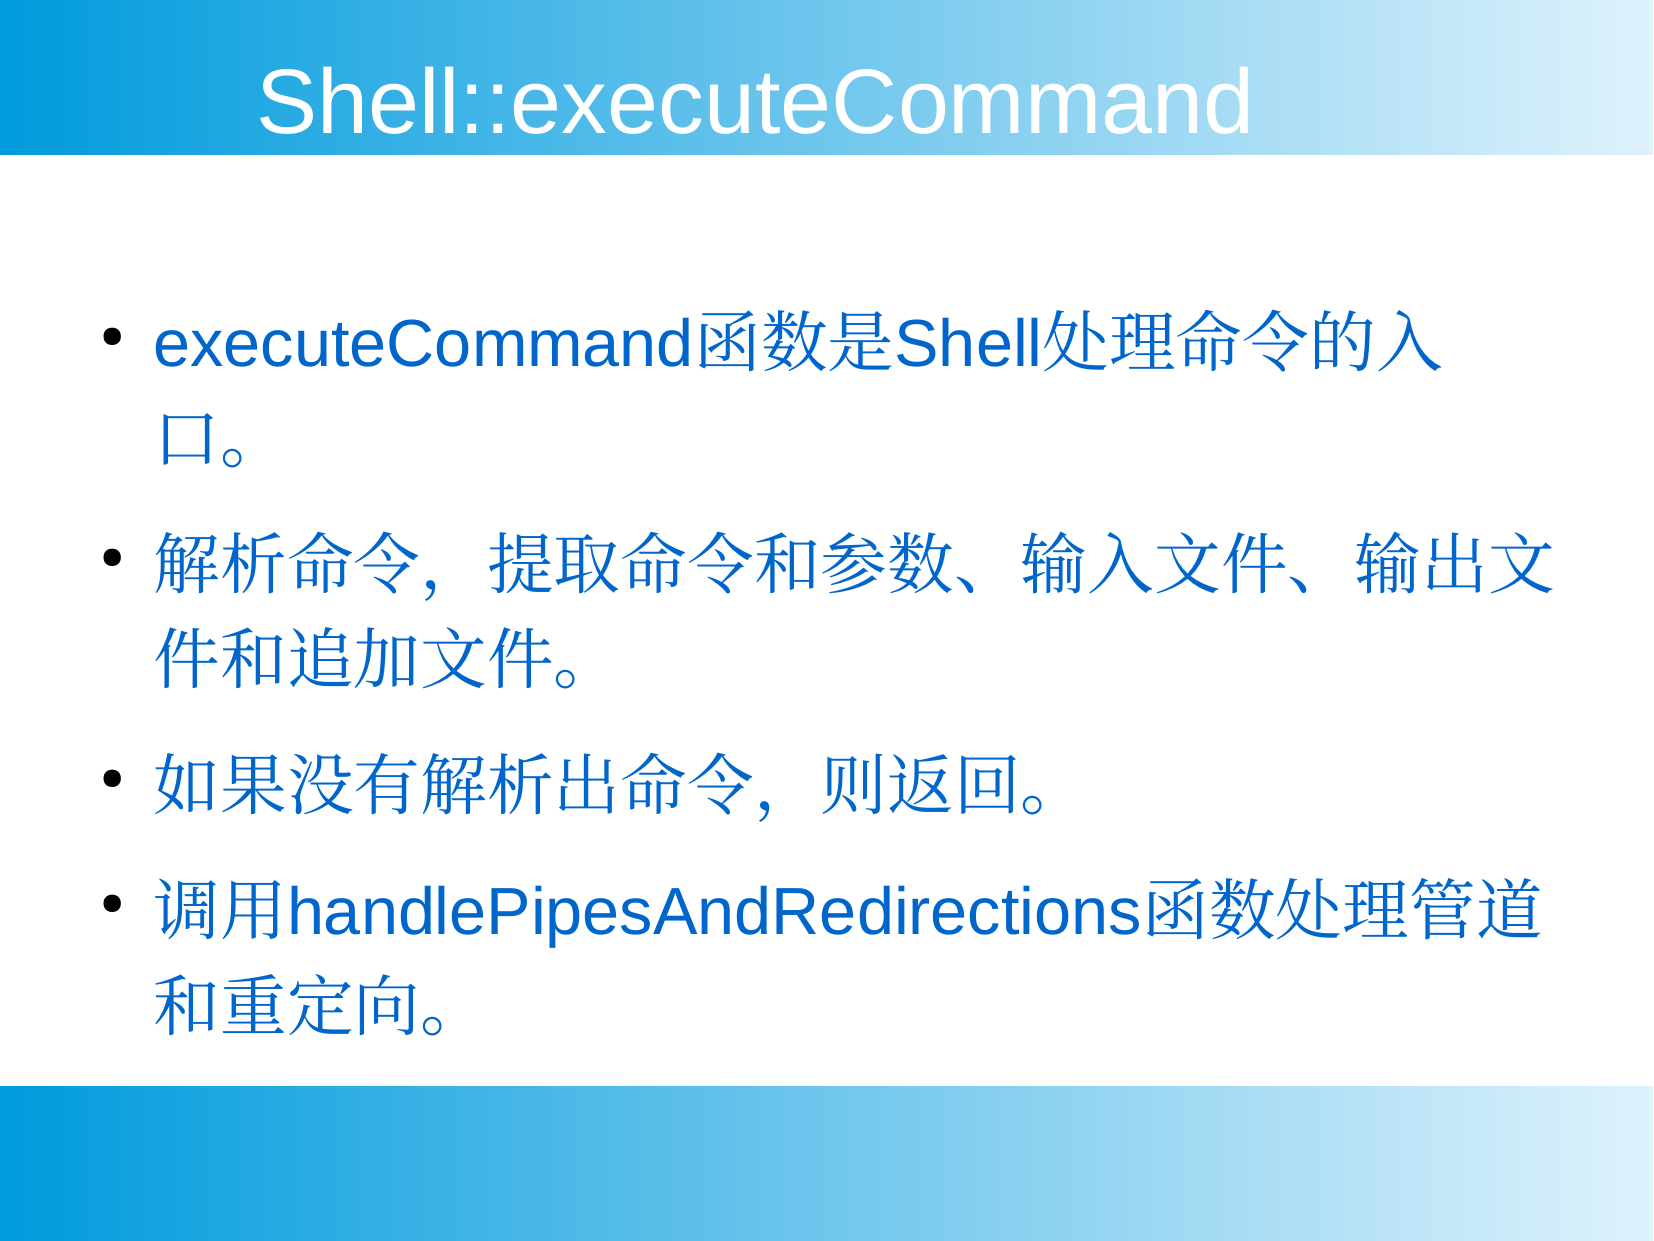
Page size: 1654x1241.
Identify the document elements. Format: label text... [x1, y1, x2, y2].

list executeCommand函数是Shell处理命令的入口。 解析命令，提取命令和参数、输入文件、输出文件和追加文件。 如果没有解析出命令，则返回。 调用handlePipesAndRedirections函数处理管道和重定向。 [82, 290, 1571, 1010]
title Shell::executeCommand [11, 49, 1501, 155]
